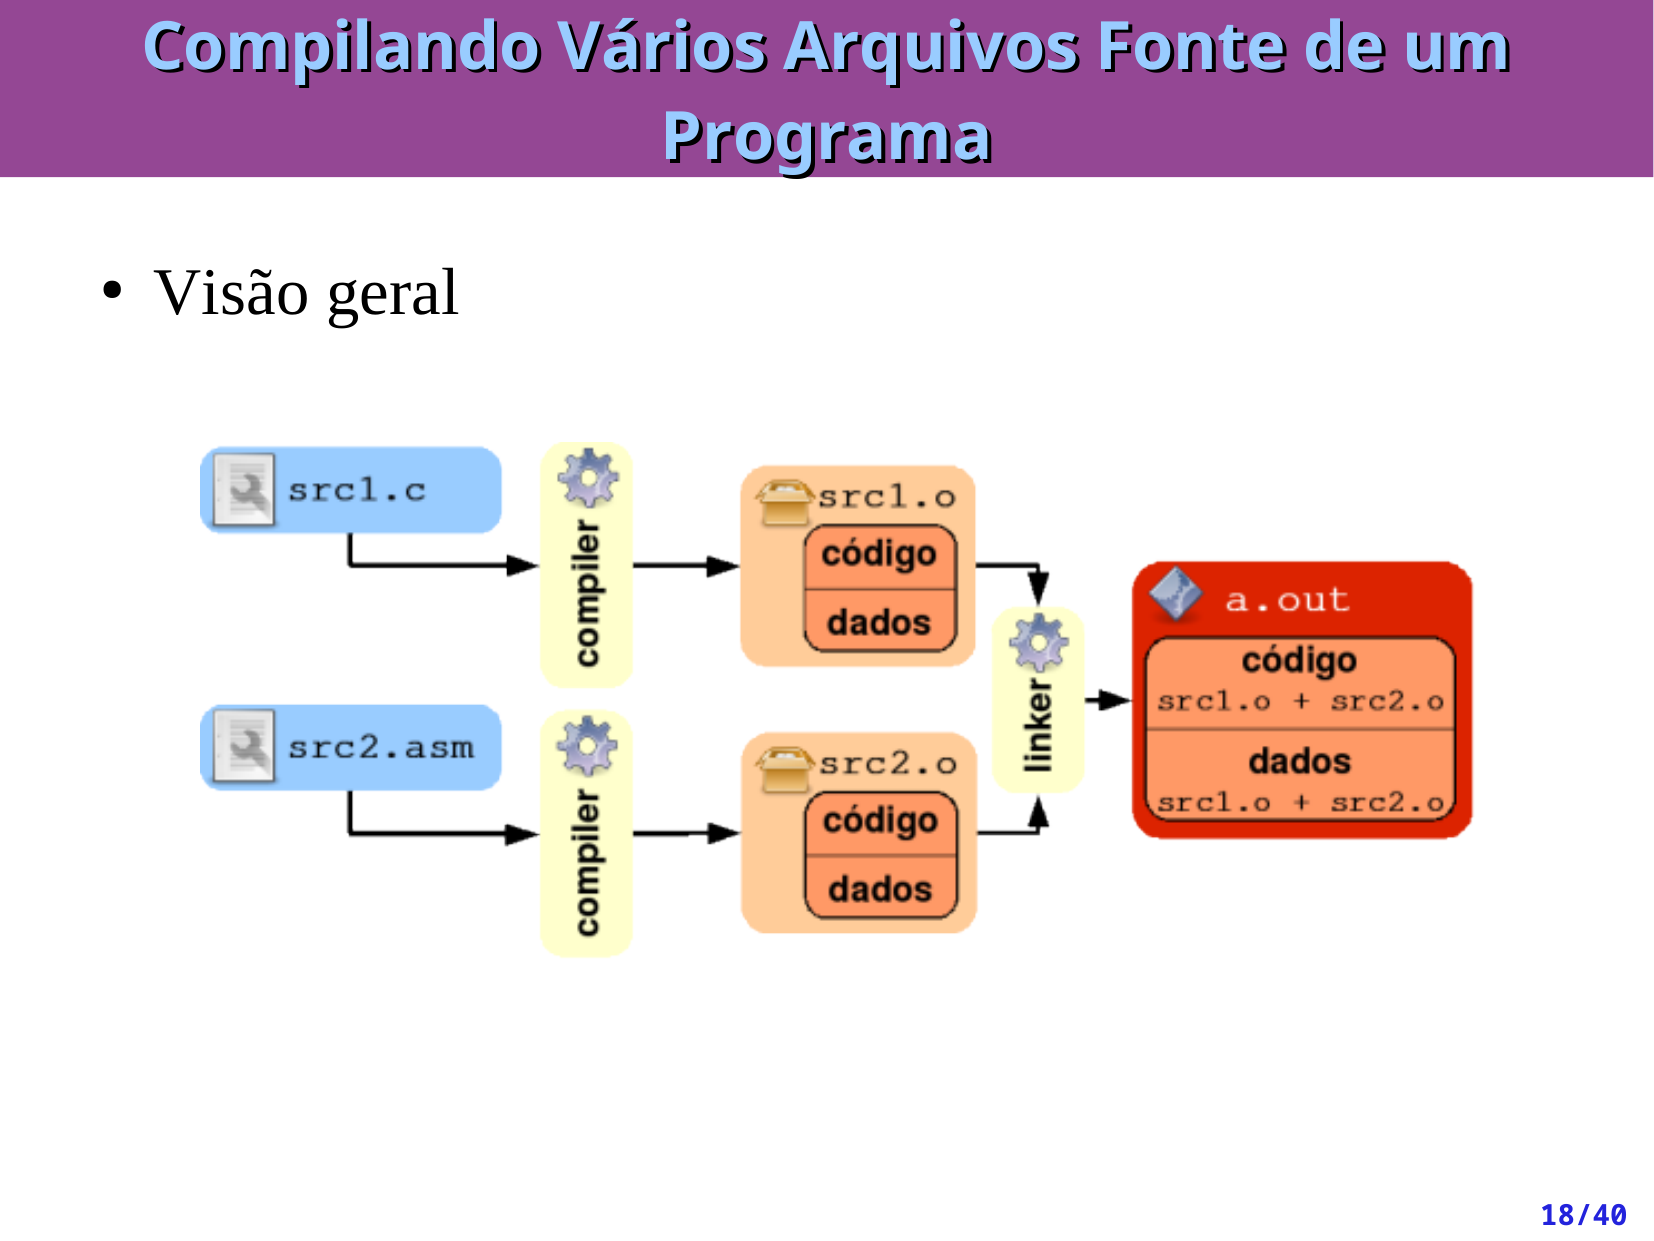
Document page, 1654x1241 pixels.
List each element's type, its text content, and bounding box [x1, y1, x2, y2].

title Compilando Vários Arquivos Fonte de um Programa [0, 0, 1654, 178]
list Visão geral [82, 254, 1571, 1074]
